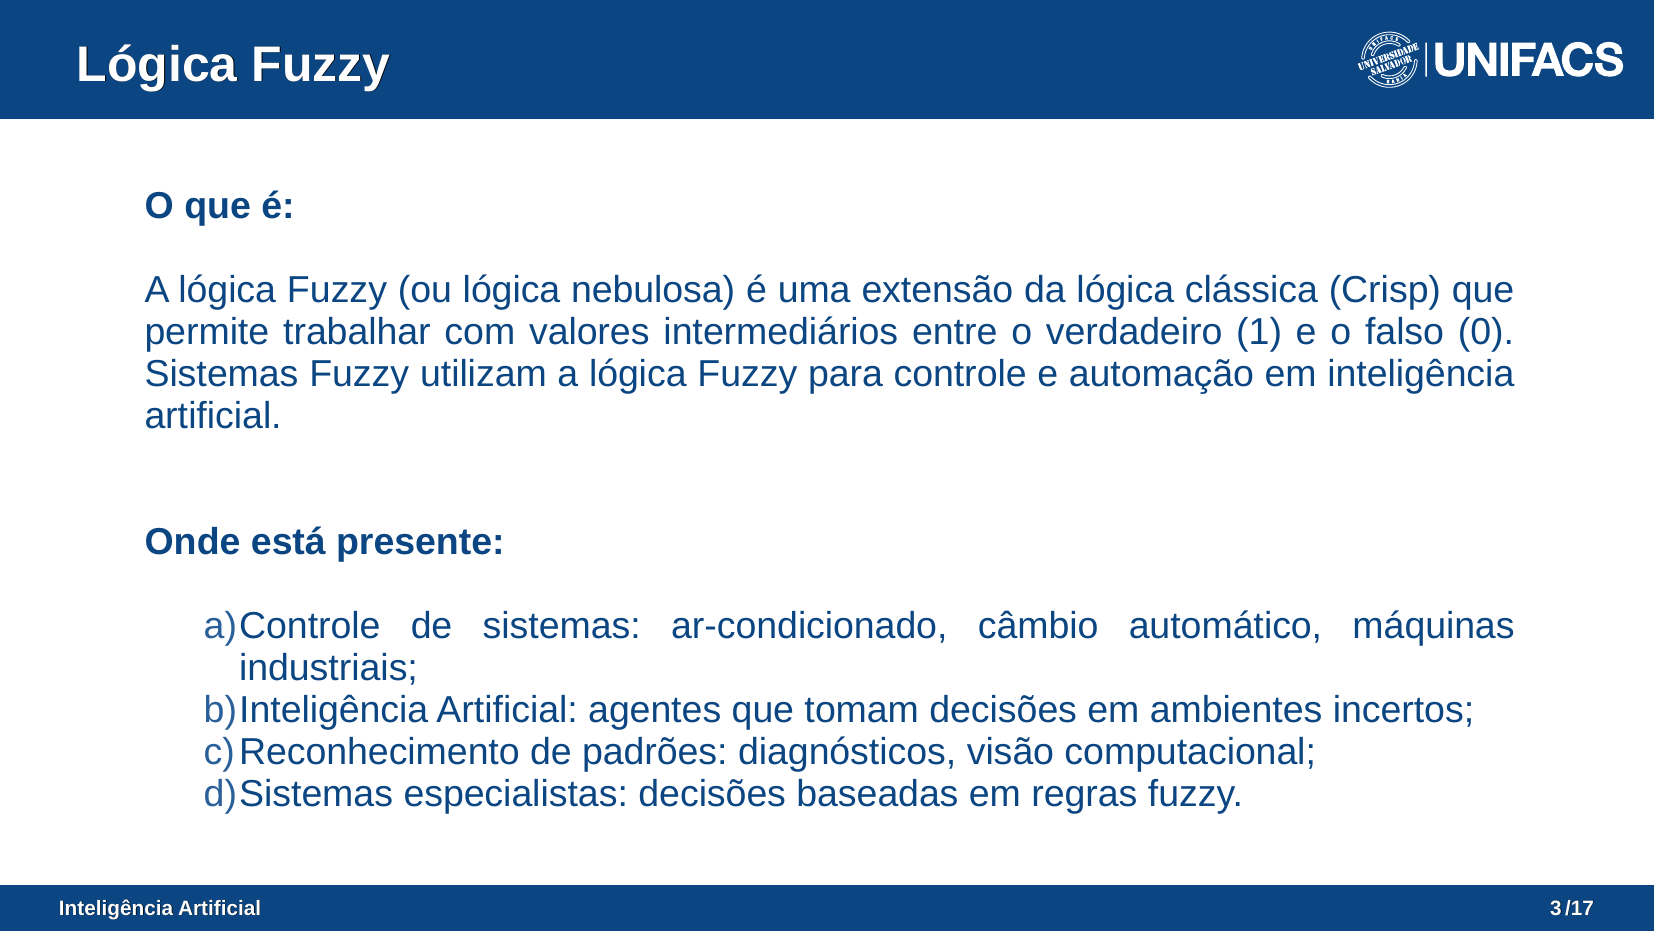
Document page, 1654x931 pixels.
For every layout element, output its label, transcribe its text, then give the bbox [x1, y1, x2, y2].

text_box Lógica Fuzzy [76, 7, 1241, 120]
text_box O que é: A lógica Fuzzy (ou lógica nebulosa) é uma extensão da lógica clássica (Crisp) que permite trabalhar com valores intermediários entre o verdadeiro (1) e o falso (0). Sistemas Fuzzy utilizam a lógica Fuzzy para controle e automação em inteligência artificial. Onde está presente: Controle de sistemas: ar-condicionado, câmbio automático, máquinas industriais; Inteligência Artificial: agentes que tomam decisões em ambientes incertos; Reconhecimento de padrões: diagnósticos, visão computacional; Sistemas especialistas: decisões baseadas em regras fuzzy. [129, 177, 1530, 822]
